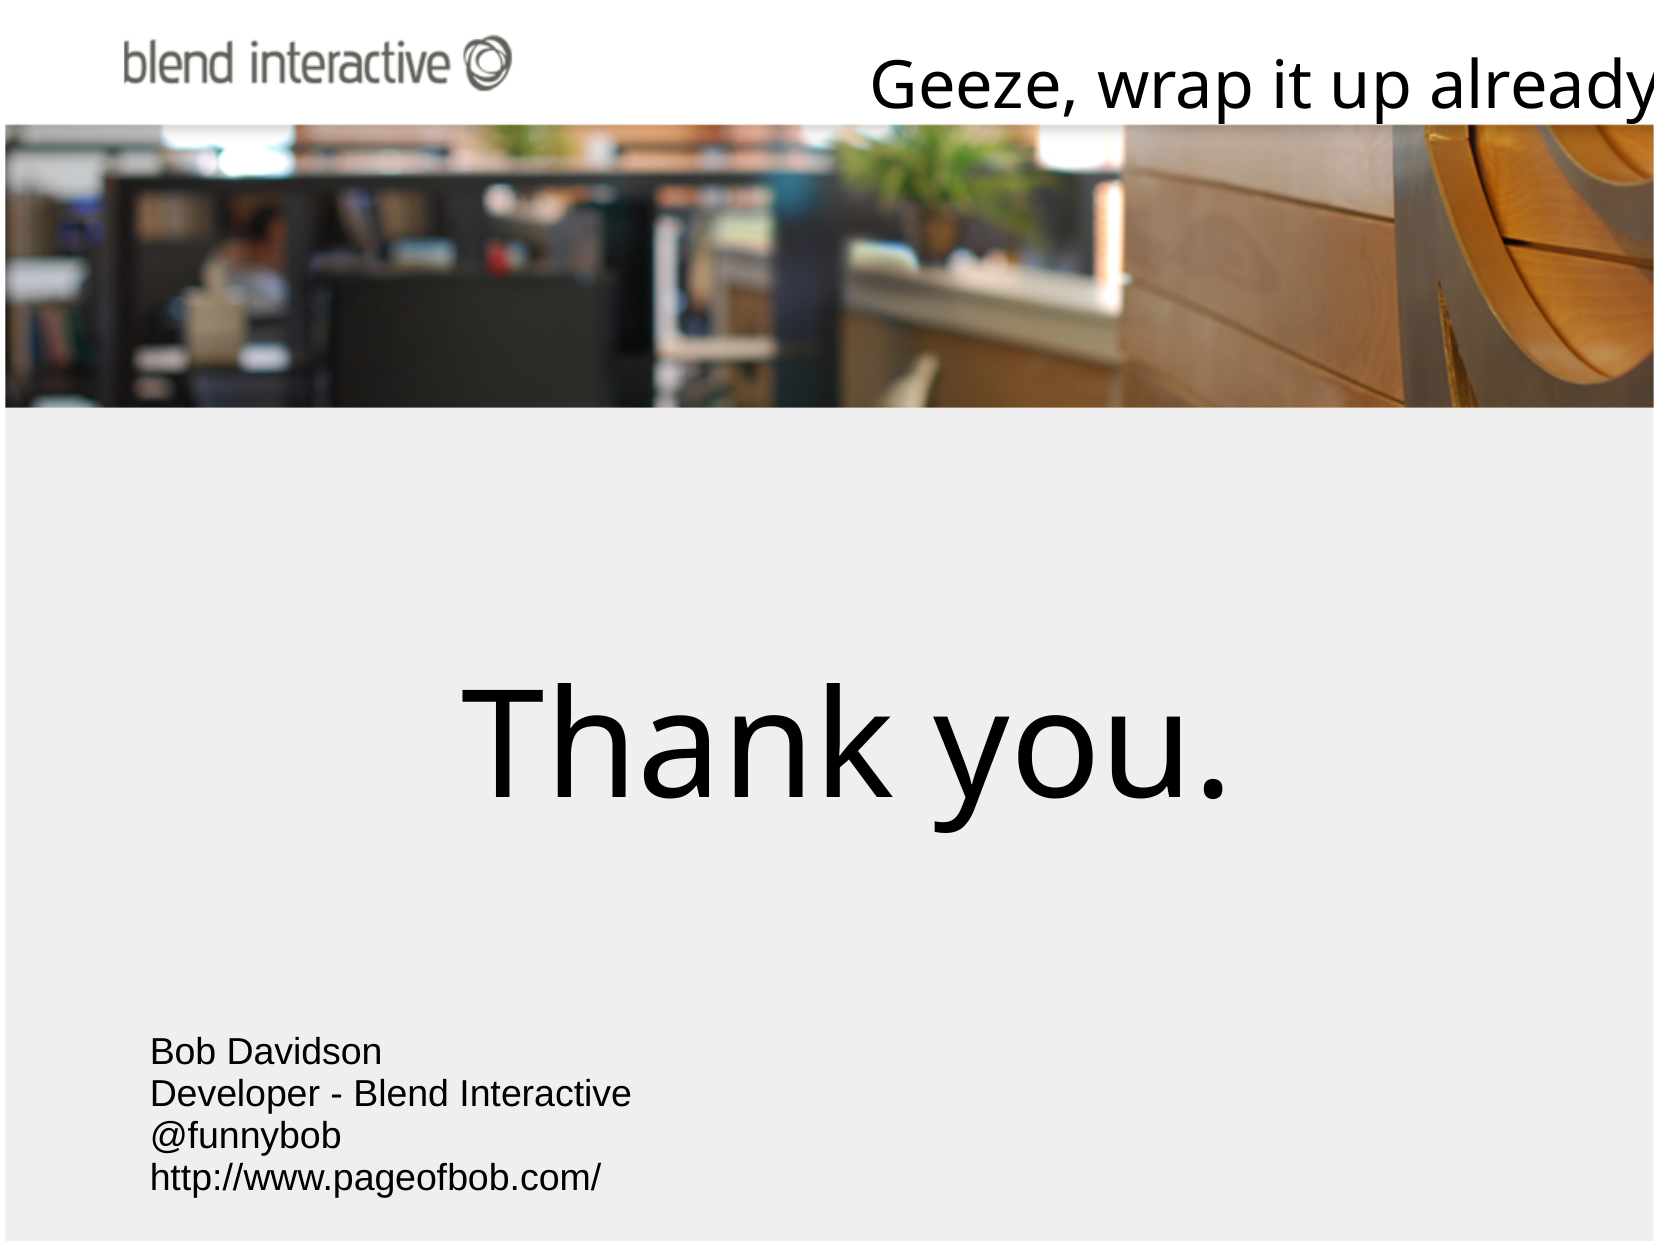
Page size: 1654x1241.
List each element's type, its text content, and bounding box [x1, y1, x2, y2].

text_box Geeze, wrap it up already [855, 30, 1633, 125]
text_box Thank you. [447, 630, 1201, 826]
picture [1633, 91, 1640, 119]
picture [5, 4, 1654, 1241]
text_box Bob Davidson Developer - Blend Interactive @funnybob http://www.pageofbob.com/ [135, 1023, 916, 1207]
